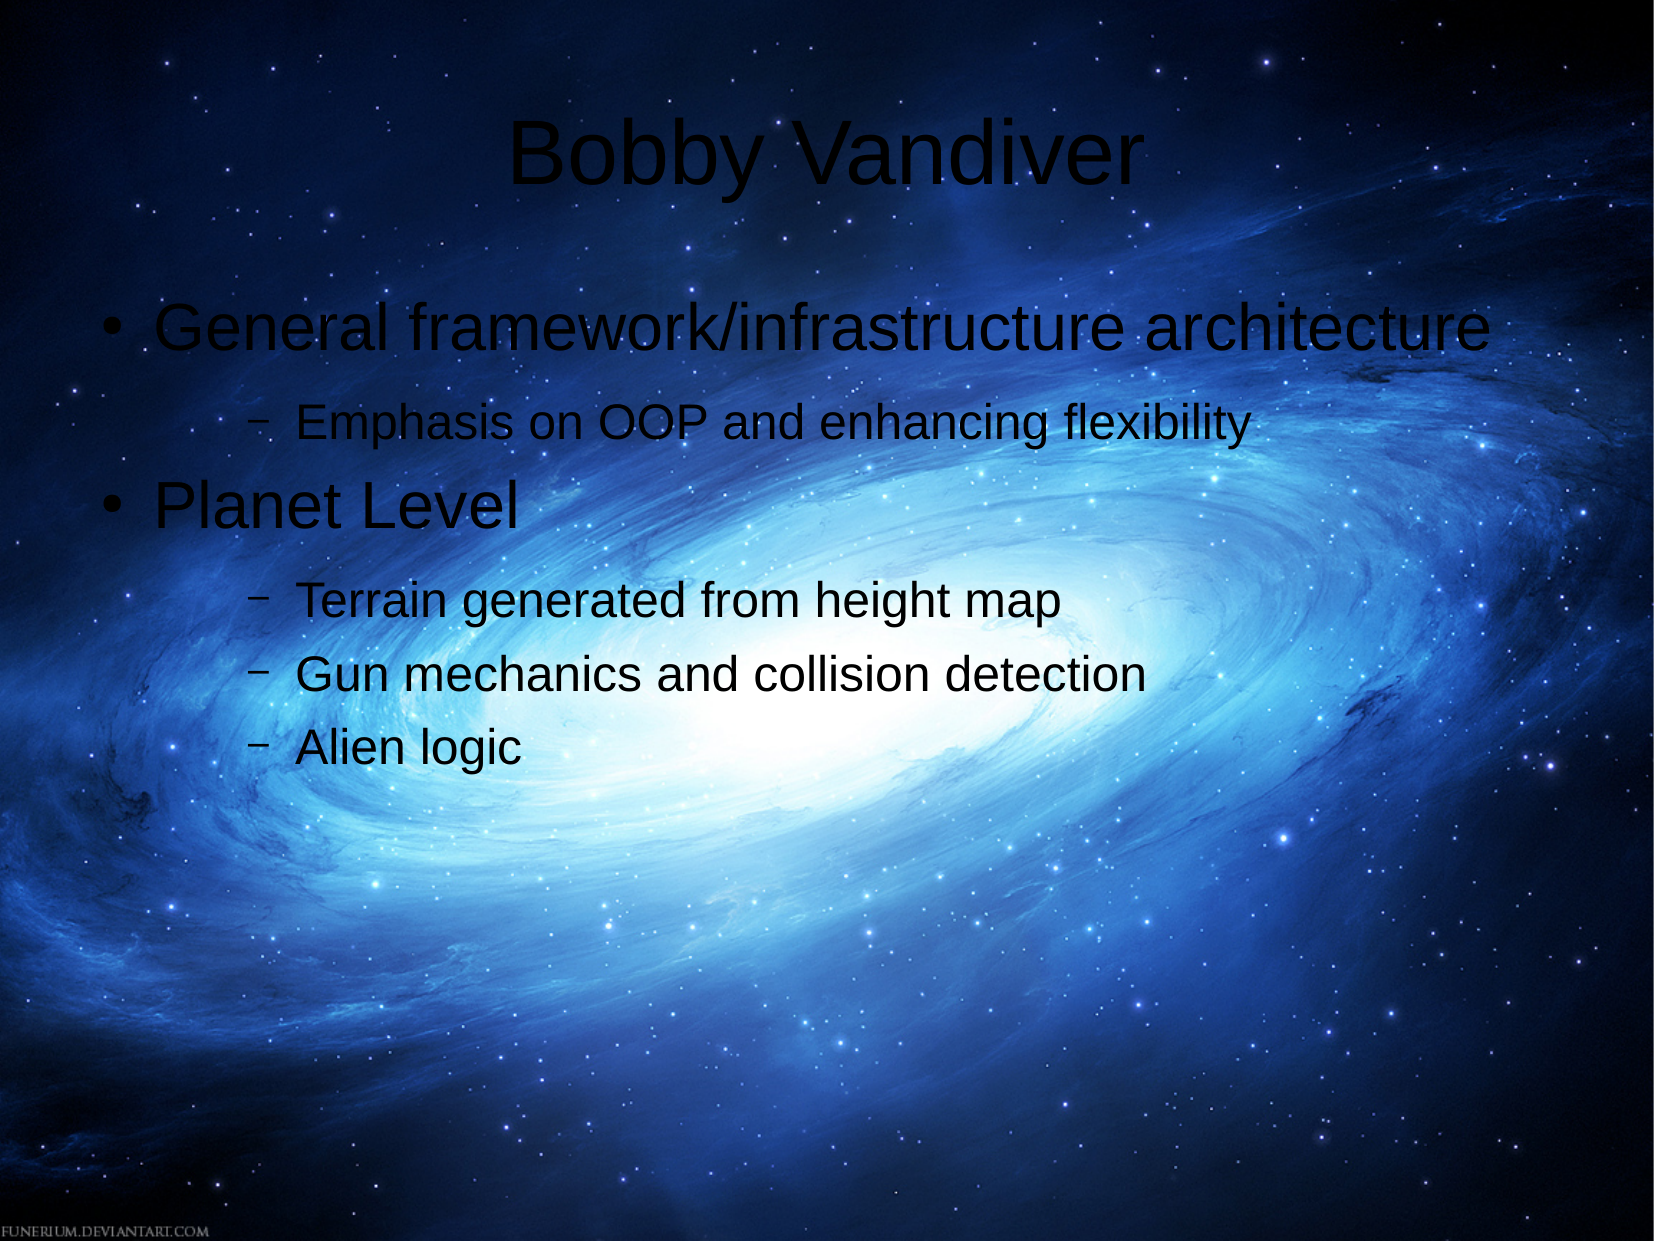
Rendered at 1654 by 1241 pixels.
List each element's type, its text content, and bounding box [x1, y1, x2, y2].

title Bobby Vandiver [82, 49, 1571, 257]
picture [0, 0, 1654, 1241]
list General framework/infrastructure architecture Emphasis on OOP and enhancing flexibility Planet Level Terrain generated from height map Gun mechanics and collision detection Alien logic [82, 290, 1571, 1010]
